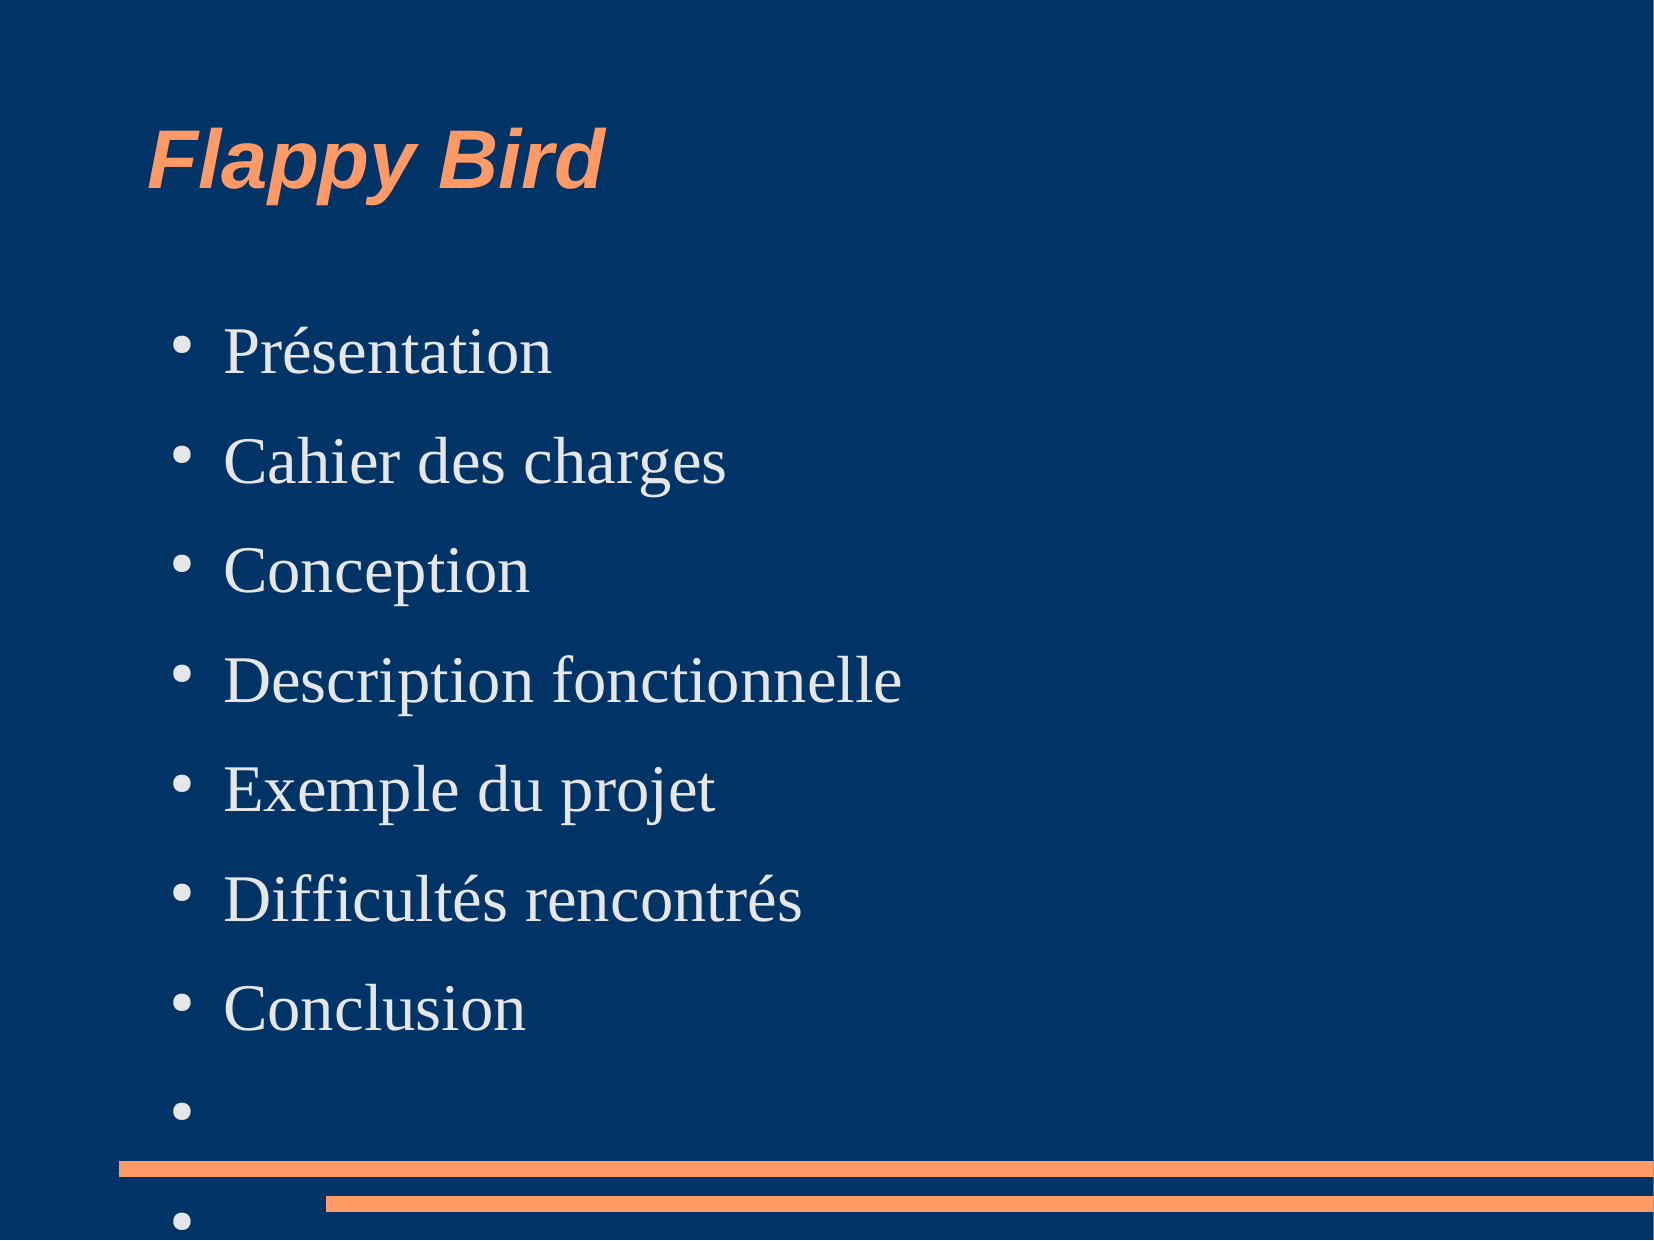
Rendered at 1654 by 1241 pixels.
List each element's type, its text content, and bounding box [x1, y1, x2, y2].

list Présentation Cahier des charges Conception Description fonctionnelle Exemple du projet Difficultés rencontrés Conclusion [134, 306, 1574, 1241]
title Flappy Bird [147, 51, 1561, 259]
